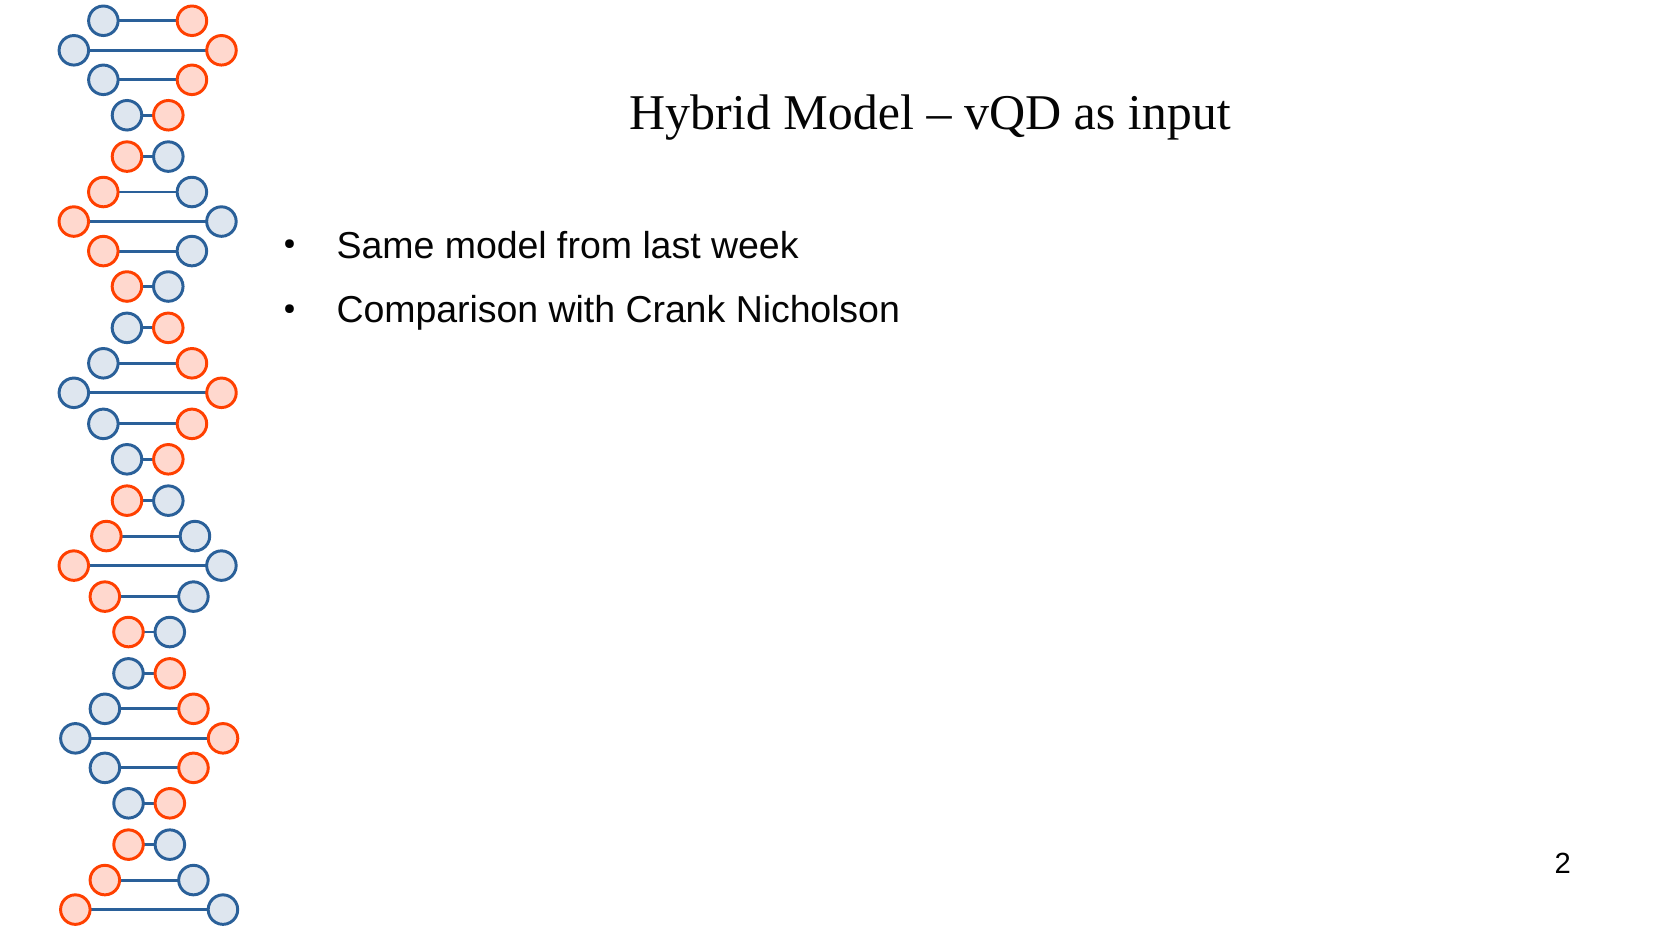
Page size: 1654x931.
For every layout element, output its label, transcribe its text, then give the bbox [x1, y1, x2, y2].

list Same model from last week Comparison with Crank Nicholson [265, 224, 1595, 764]
title Hybrid Model – vQD as input [265, 35, 1595, 189]
